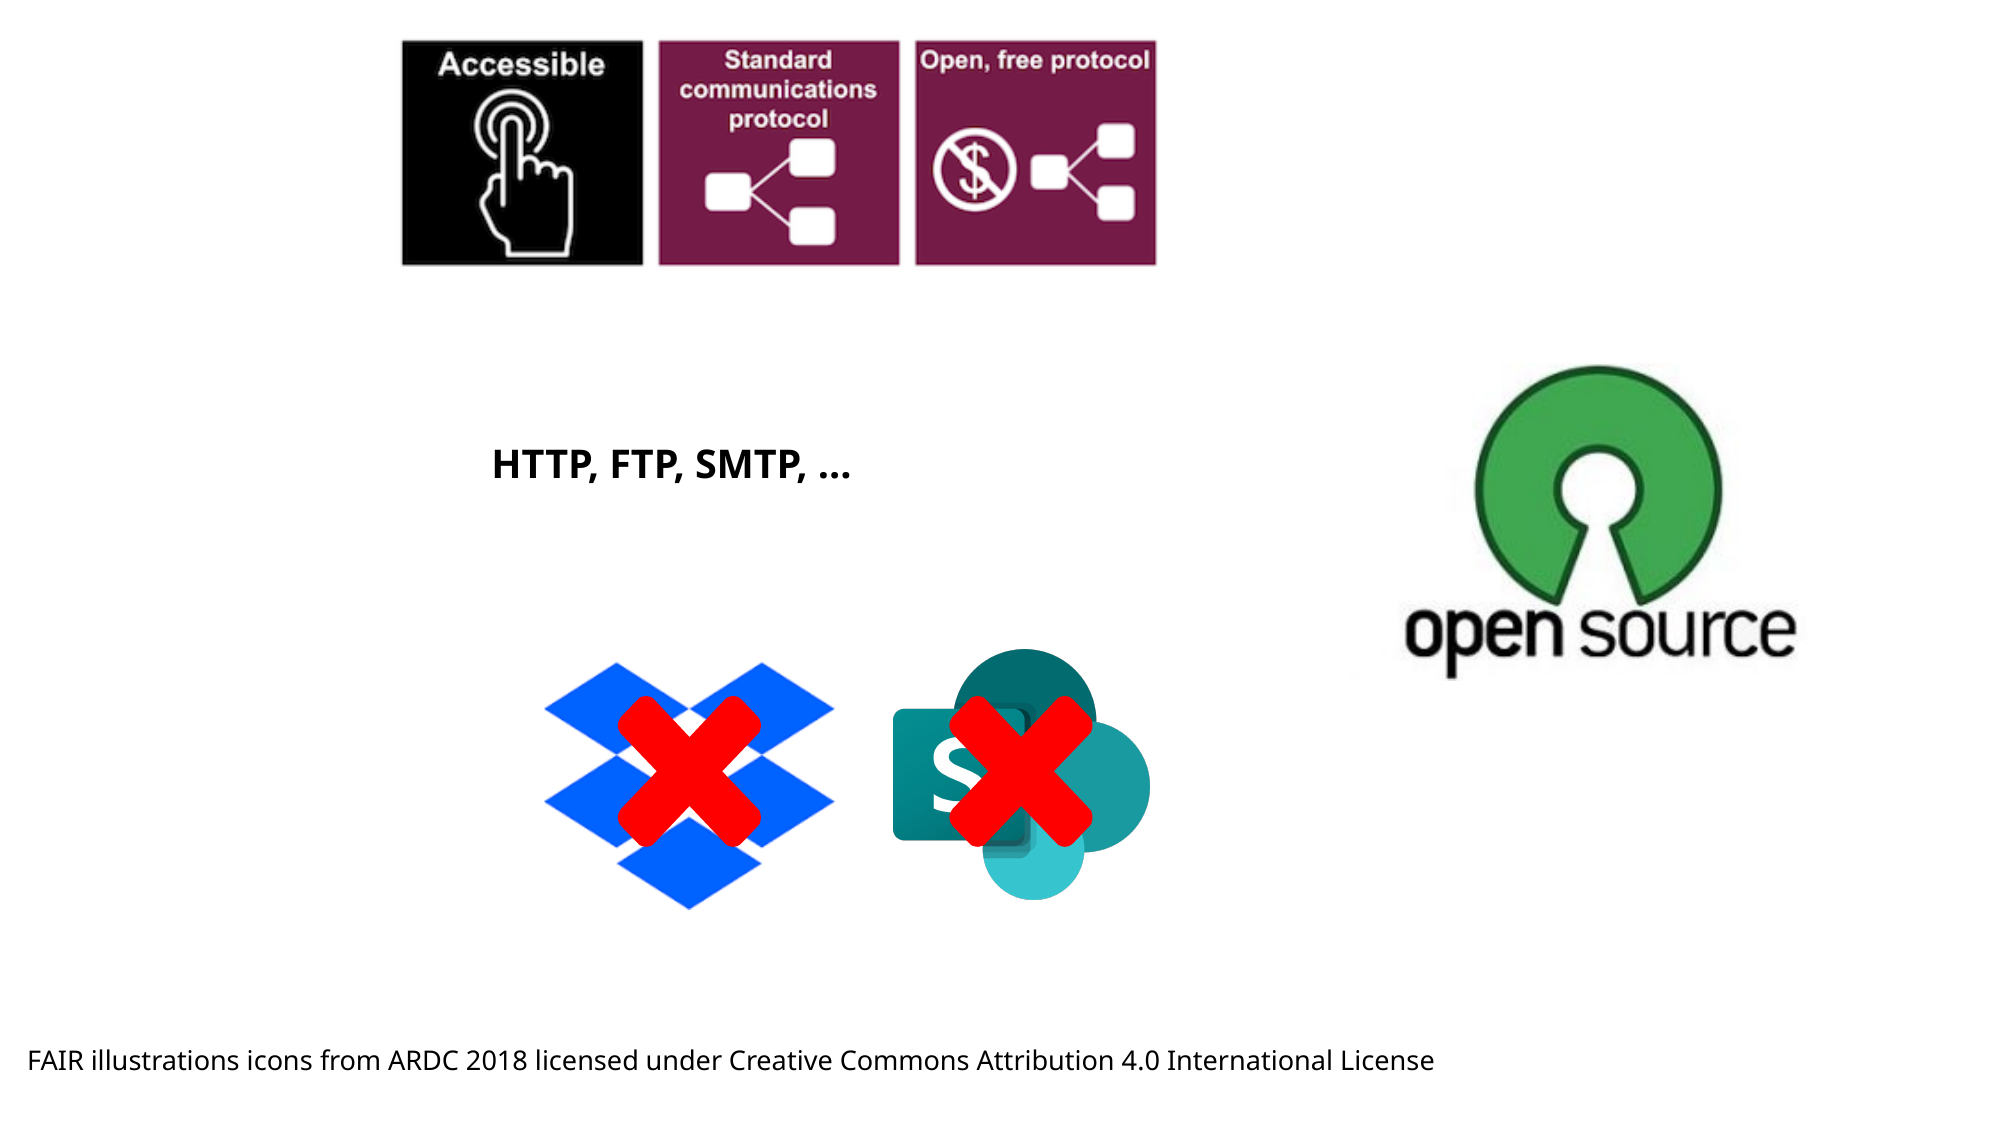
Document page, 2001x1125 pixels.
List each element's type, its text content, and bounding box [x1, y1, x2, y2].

picture [394, 35, 1166, 274]
text_box HTTP, FTP, SMTP, ... [476, 424, 1324, 546]
picture [544, 639, 835, 910]
text_box FAIR illustrations icons from ARDC 2018 licensed under Creative Commons Attribution 4.0 International License [12, 1028, 1548, 1125]
picture [1324, 363, 1880, 681]
text_box [617, 696, 761, 847]
picture [893, 649, 1150, 900]
text_box [949, 696, 1093, 847]
